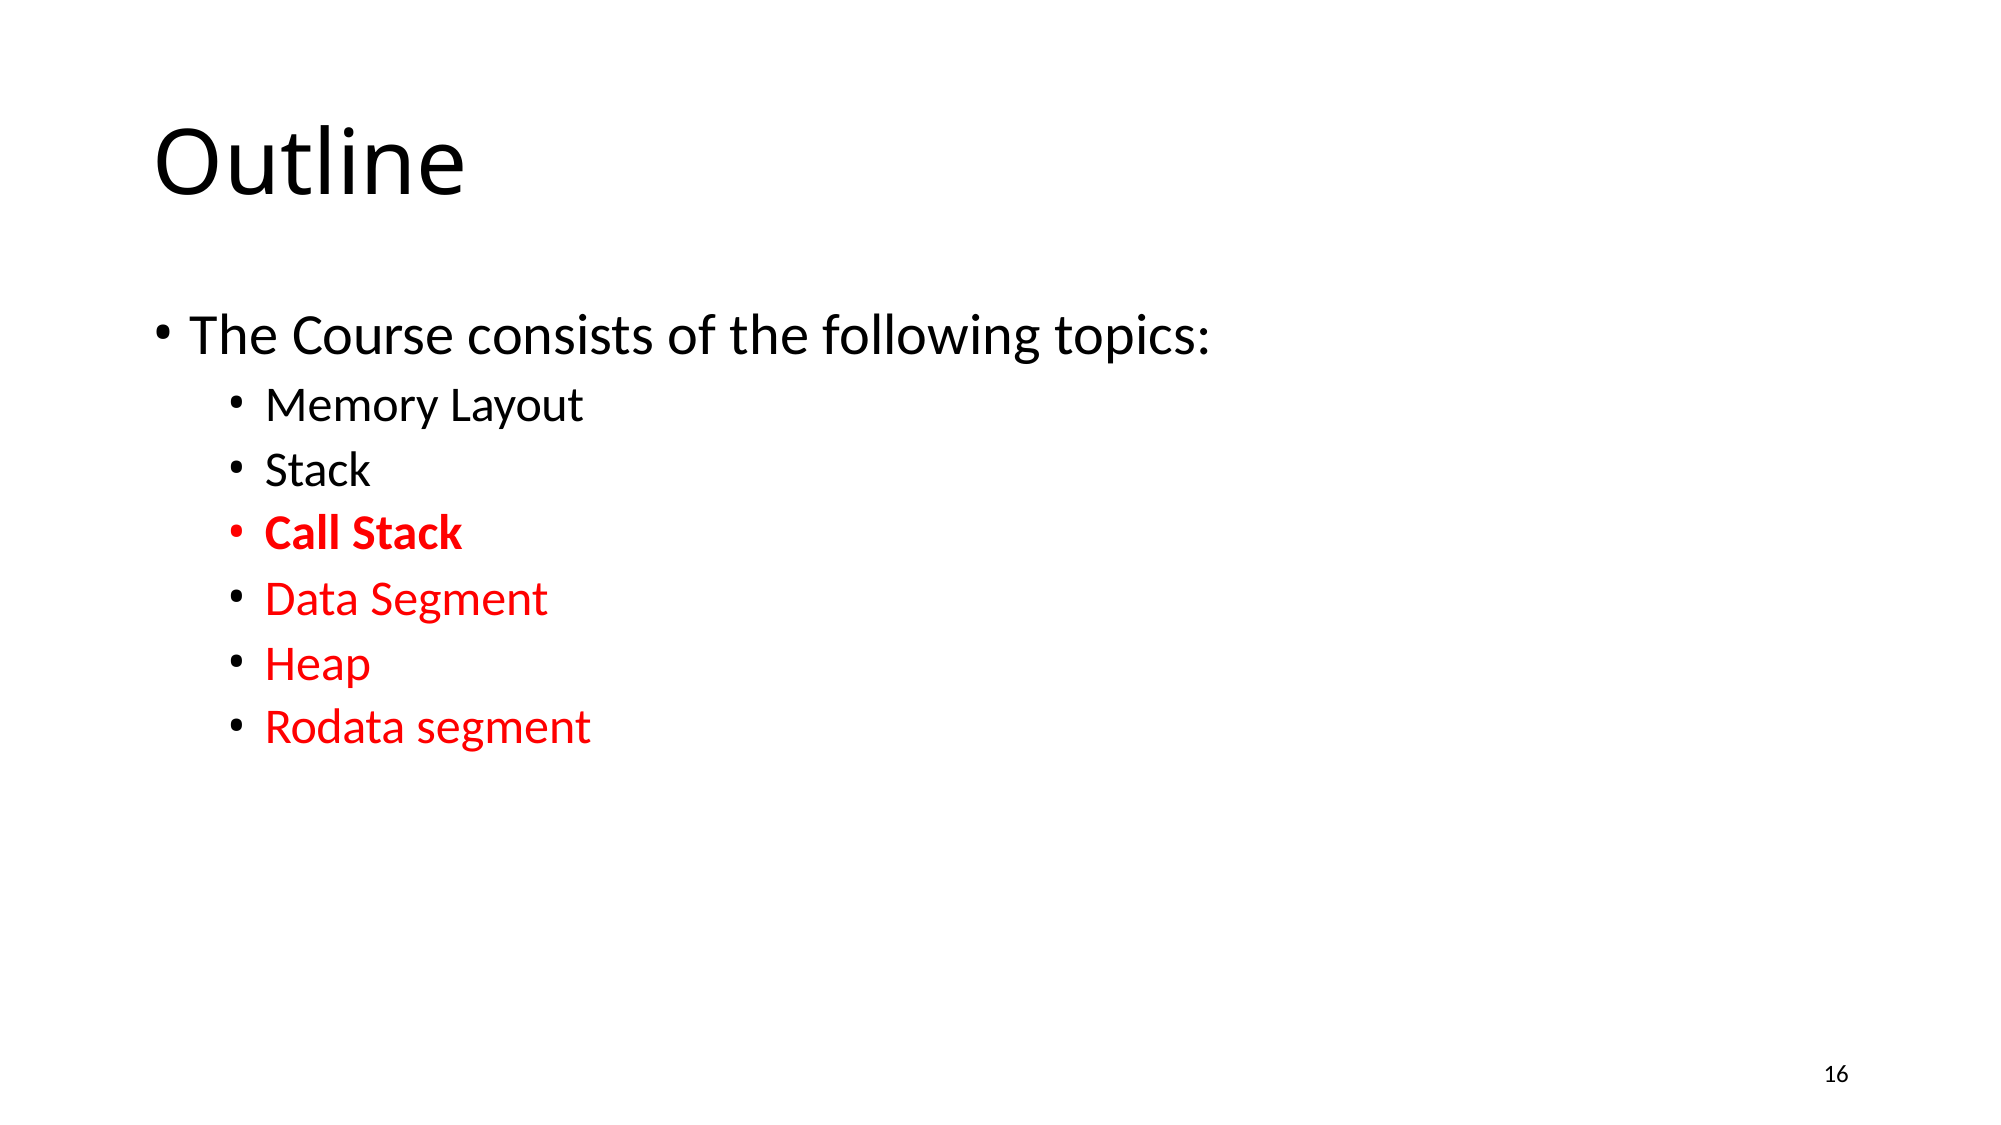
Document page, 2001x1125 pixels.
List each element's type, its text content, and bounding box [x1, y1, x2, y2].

text_box 16 [1821, 1055, 1851, 1088]
title Outline [150, 100, 646, 271]
text_box The Course consists of the following topics: Memory Layout Stack Call Stack Data Segment Heap Rodata segment [150, 288, 1215, 754]
